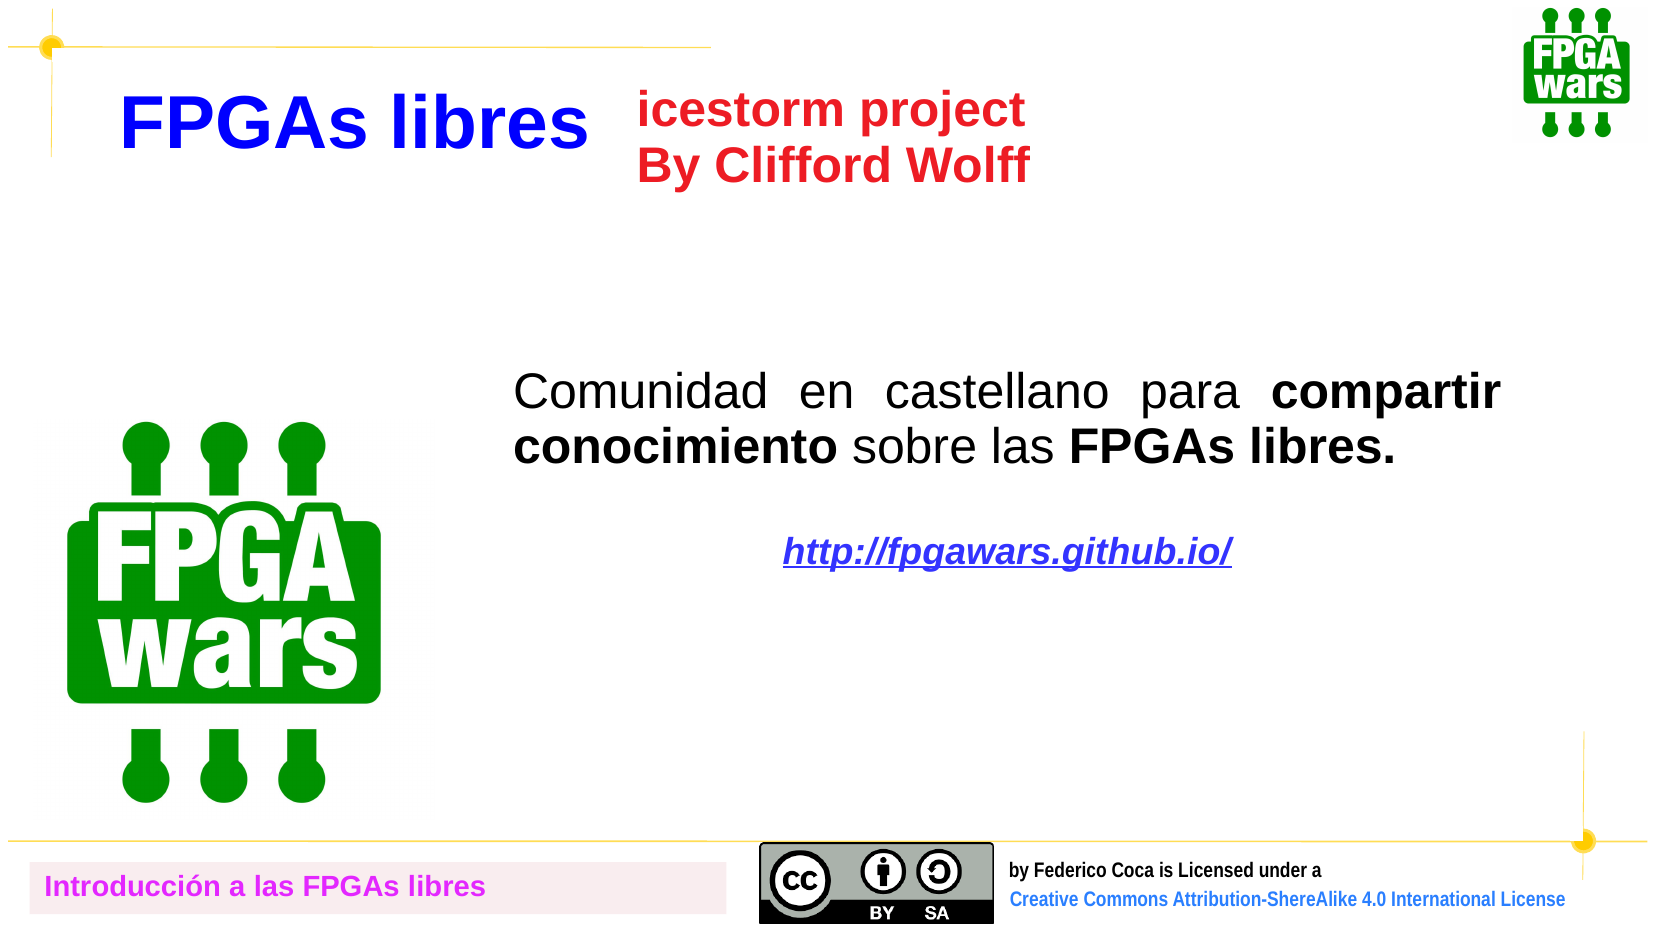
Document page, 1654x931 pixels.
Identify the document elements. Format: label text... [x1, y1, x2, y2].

picture [1512, 7, 1648, 143]
text_box icestorm project By Clifford Wolff [621, 73, 1052, 200]
text_box Introducción a las FPGAs libres [29, 862, 727, 915]
picture [33, 419, 435, 820]
text_box Comunidad en castellano para compartir conocimiento sobre las FPGAs libres. http://fpgawars.github.io/ [498, 355, 1517, 580]
text_box FPGAs libres [90, 73, 621, 174]
